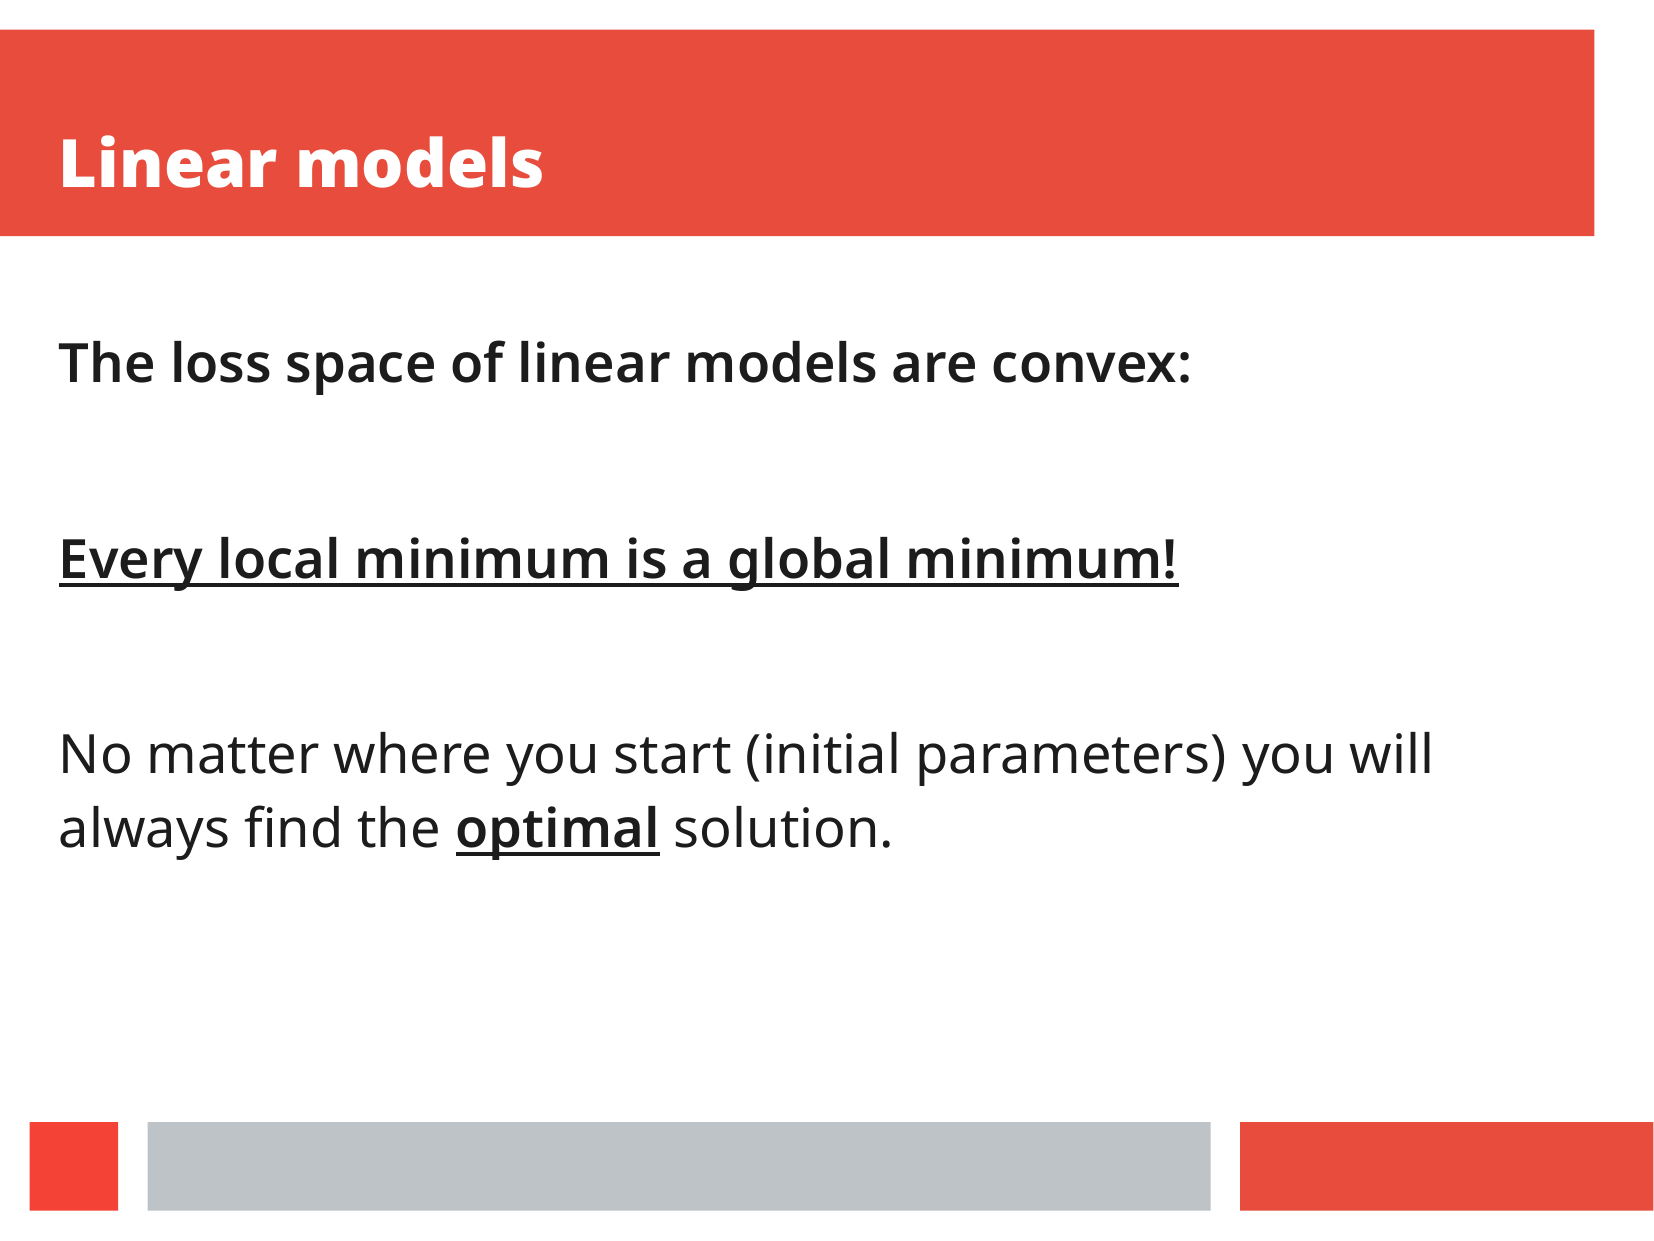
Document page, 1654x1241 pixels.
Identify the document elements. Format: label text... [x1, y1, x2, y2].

list The loss space of linear models are convex: Every local minimum is a global minimum! No matter where you start (initial parameters) you will always find the optimal solution. [59, 324, 1565, 1093]
title Linear models [59, 59, 1595, 207]
